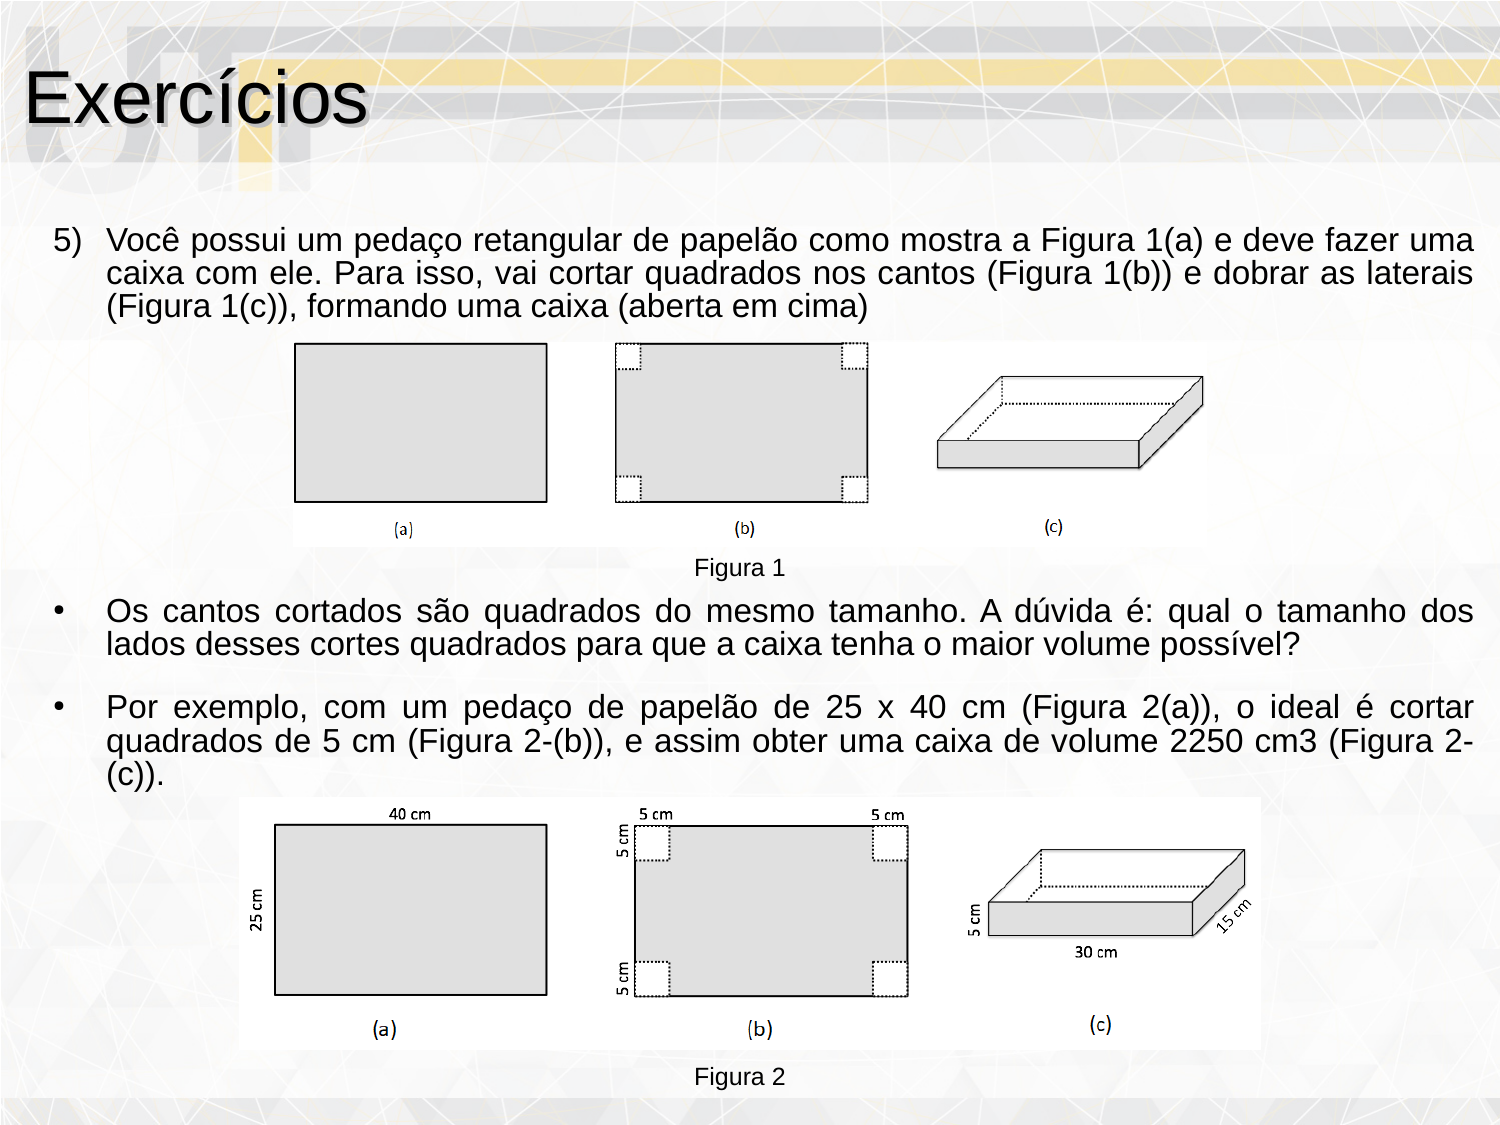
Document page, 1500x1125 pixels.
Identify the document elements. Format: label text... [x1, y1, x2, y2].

picture [293, 342, 1207, 547]
text_box Figura 2 [679, 1055, 802, 1099]
text_box Figura 1 [679, 546, 802, 590]
title Exercícios [23, 18, 1489, 178]
list Você possui um pedaço retangular de papelão como mostra a Figura 1(a) e deve fazer uma caixa com ele. Para isso, vai cortar quadrados nos cantos (Figura 1(b)) e dobrar as laterais (Figura 1(c)), formando uma caixa (aberta em cima) Os cantos cortados são quadrados do mesmo tamanho. A dúvida é: qual o tamanho dos lados desses cortes quadrados para que a caixa tenha o maior volume possível? Por exemplo, com um pedaço de papelão de 25 x 40 cm (Figura 2(a)), o ideal é cortar quadrados de 5 cm (Figura 2-(b)), e assim obter uma caixa de volume 2250 cm3 (Figura 2-(c)). [35, 224, 1477, 1087]
picture [239, 797, 1261, 1051]
